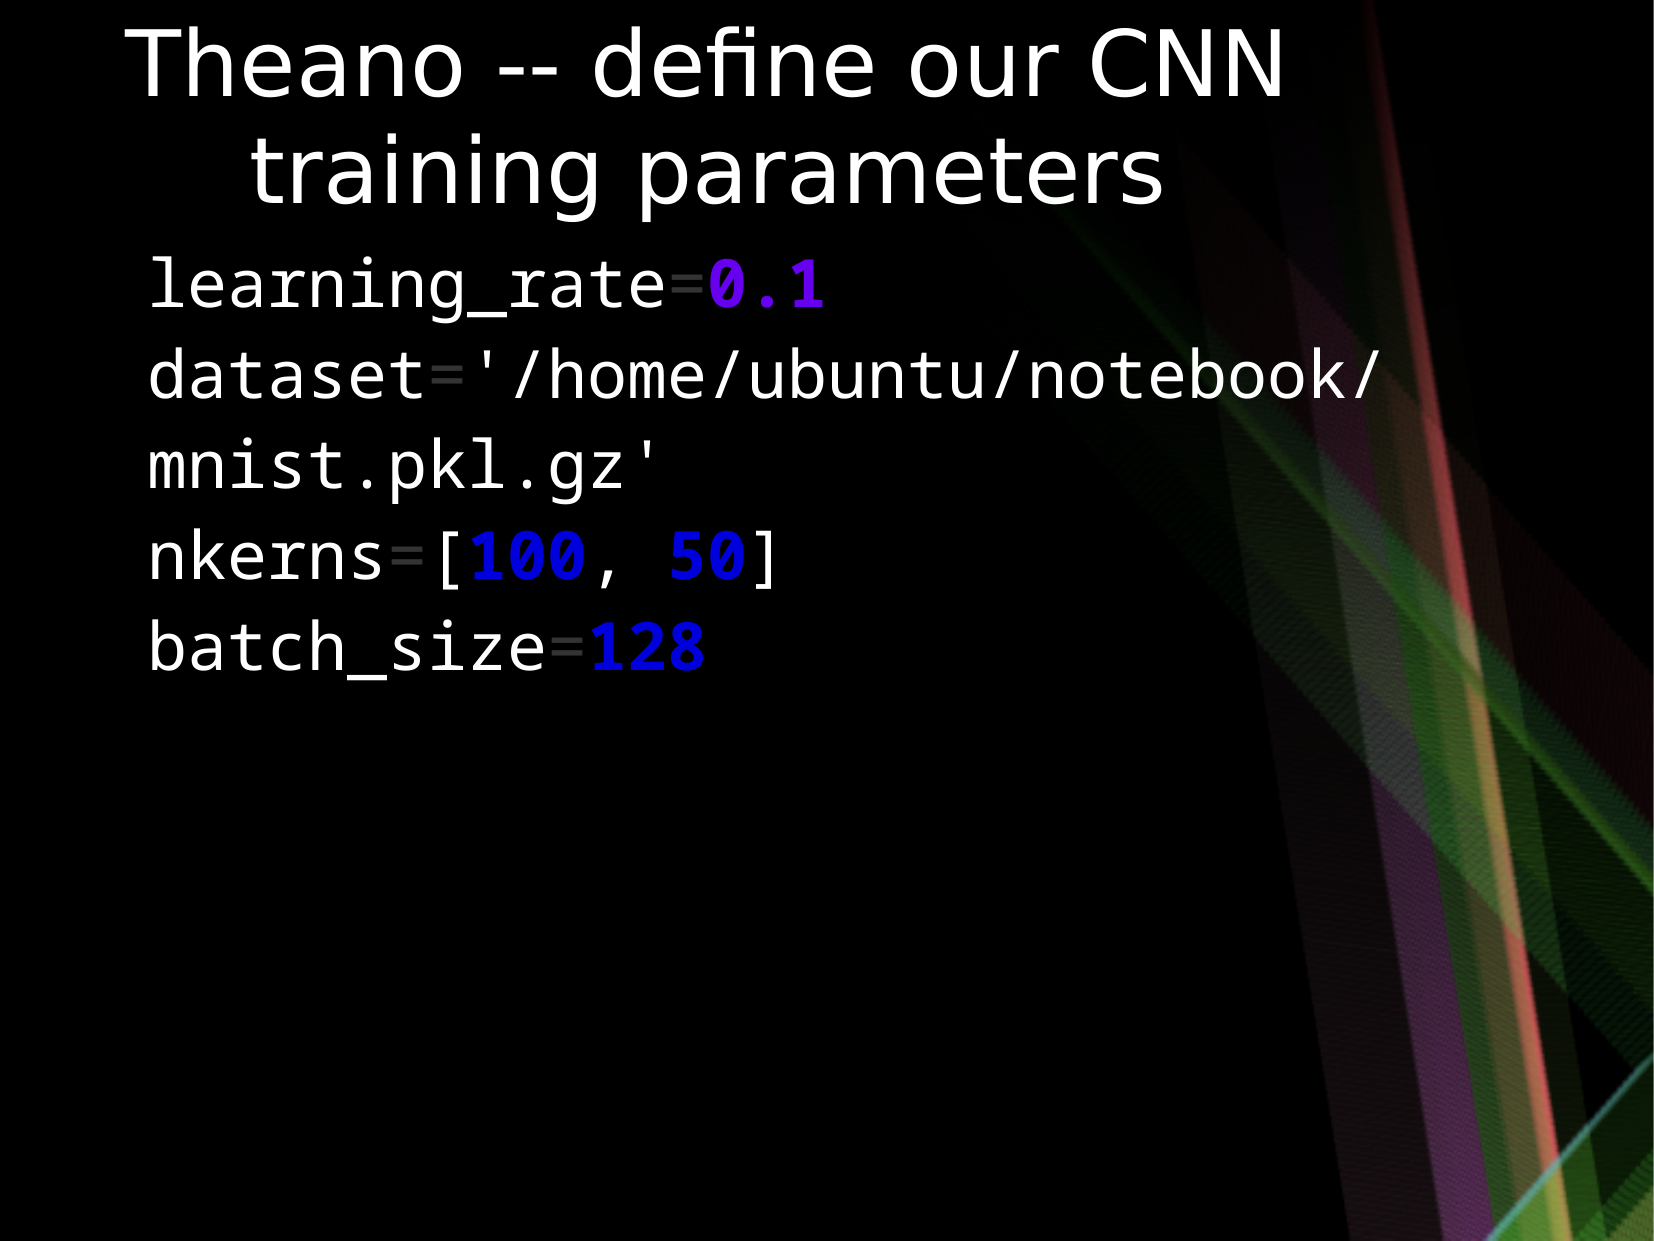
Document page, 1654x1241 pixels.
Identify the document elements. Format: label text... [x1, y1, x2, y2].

title Theano -- define our CNN training parameters [118, 29, 1300, 207]
picture [0, 0, 1654, 1241]
list learning_rate=0.1 dataset='/home/ubuntu/notebook/mnist.pkl.gz' nkerns=[100, 50] batch_size=128 [118, 236, 1418, 945]
